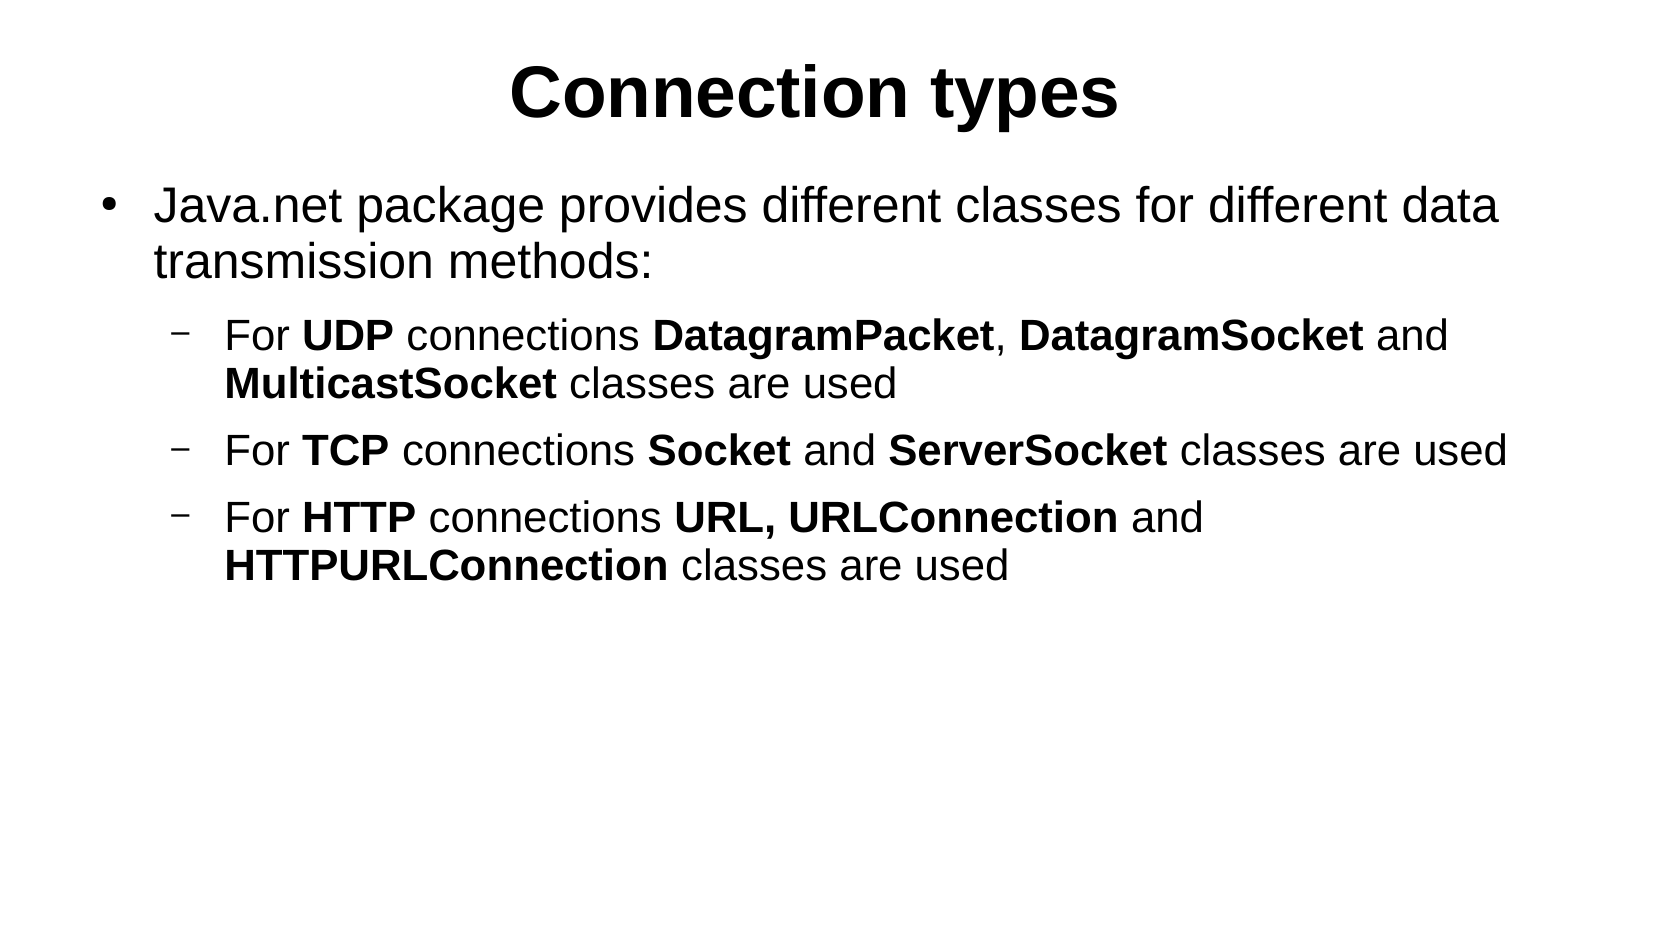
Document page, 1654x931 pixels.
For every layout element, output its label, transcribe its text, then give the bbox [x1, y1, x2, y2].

list Java.net package provides different classes for different data transmission methods: For UDP connections DatagramPacket, DatagramSocket and MulticastSocket classes are used For TCP connections Socket and ServerSocket classes are used For HTTP connections URL, URLConnection and HTTPURLConnection classes are used [82, 177, 1538, 851]
title Connection types [70, 50, 1560, 133]
